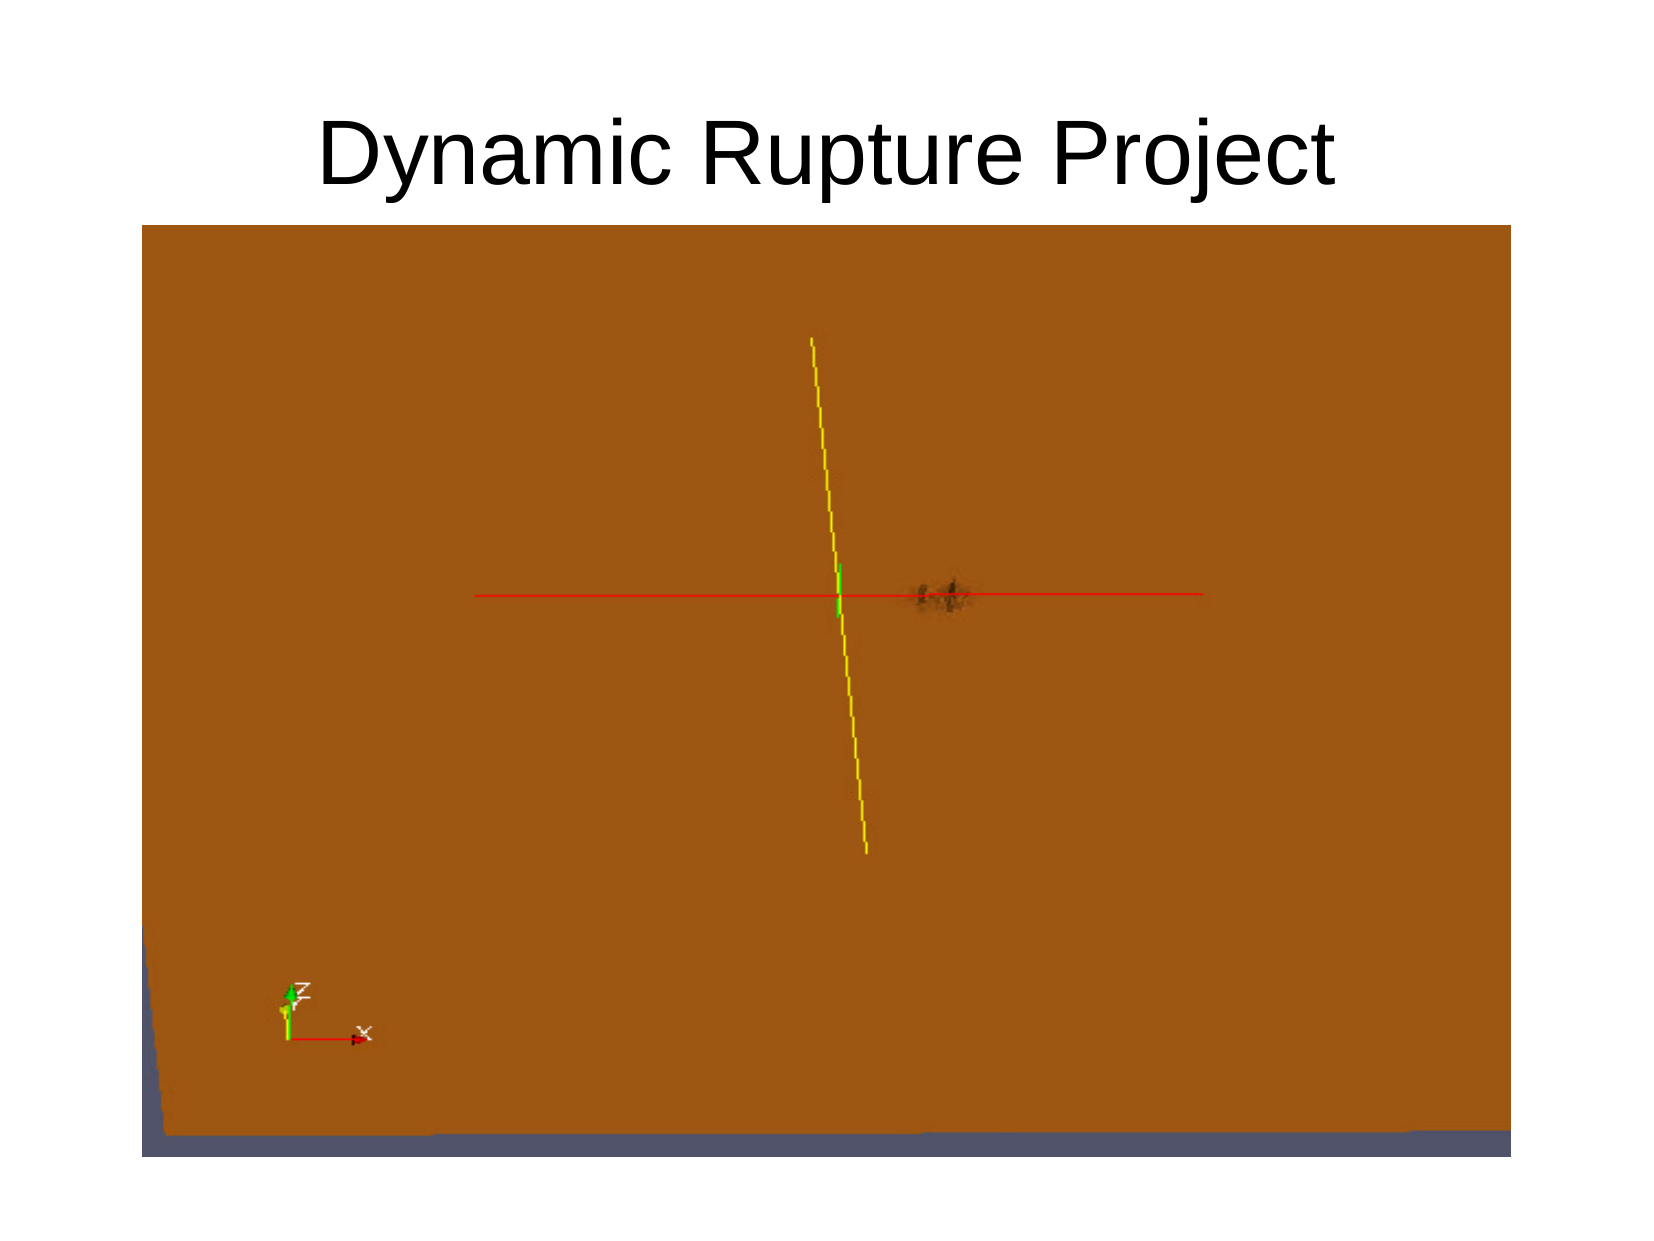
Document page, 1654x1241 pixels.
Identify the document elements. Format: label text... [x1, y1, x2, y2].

text_box [141, 257, 1512, 1158]
title Dynamic Rupture Project [82, 49, 1571, 257]
